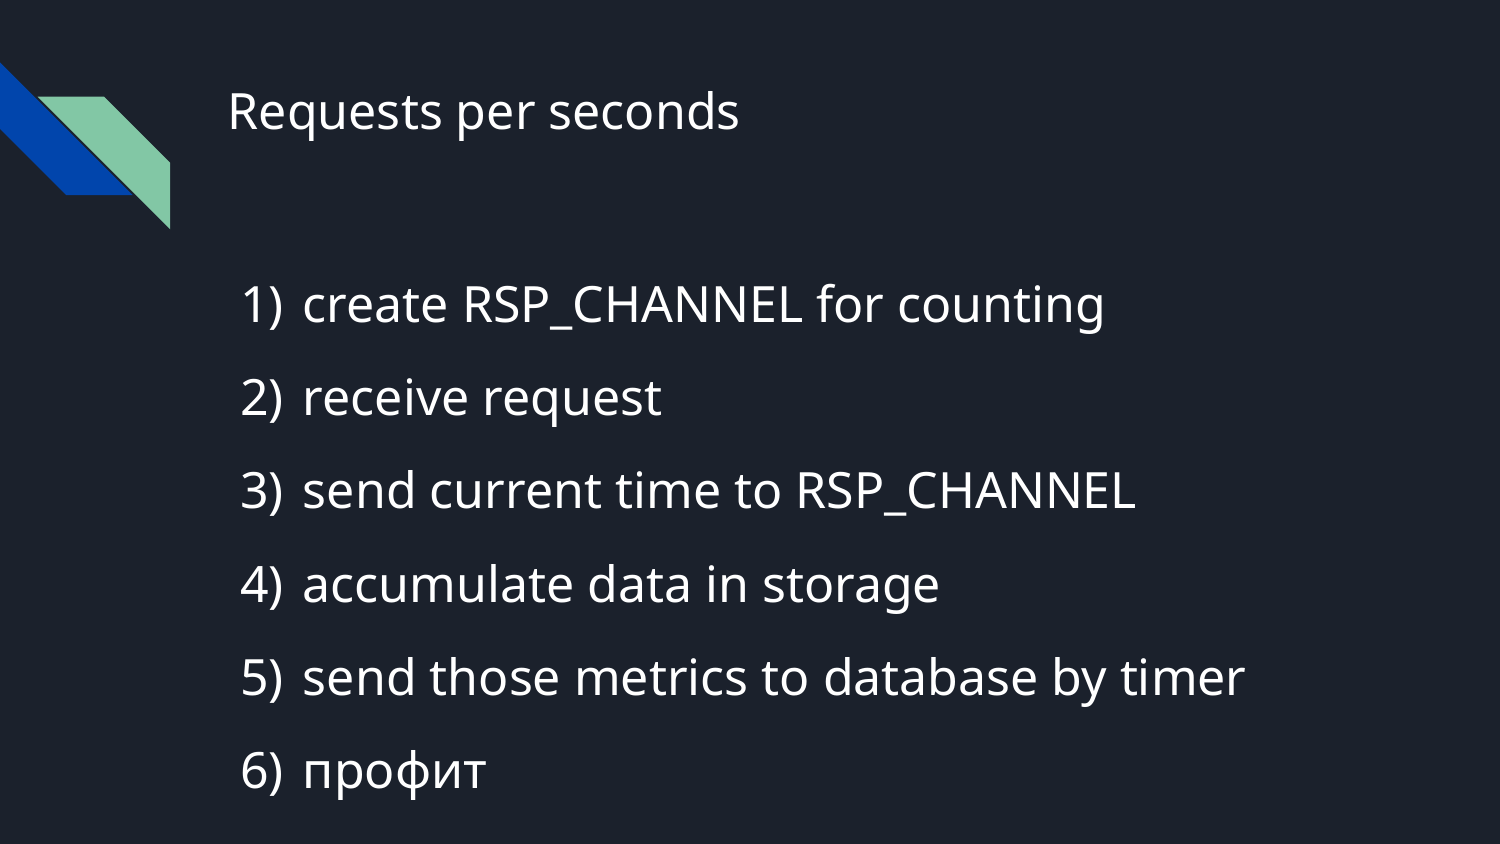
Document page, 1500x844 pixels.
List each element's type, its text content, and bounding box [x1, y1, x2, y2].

title Requests per seconds [212, 64, 1368, 215]
list create RSP_CHANNEL for counting receive request send current time to RSP_CHANNEL accumulate data in storage send those metrics to database by timer профит [212, 257, 1368, 735]
